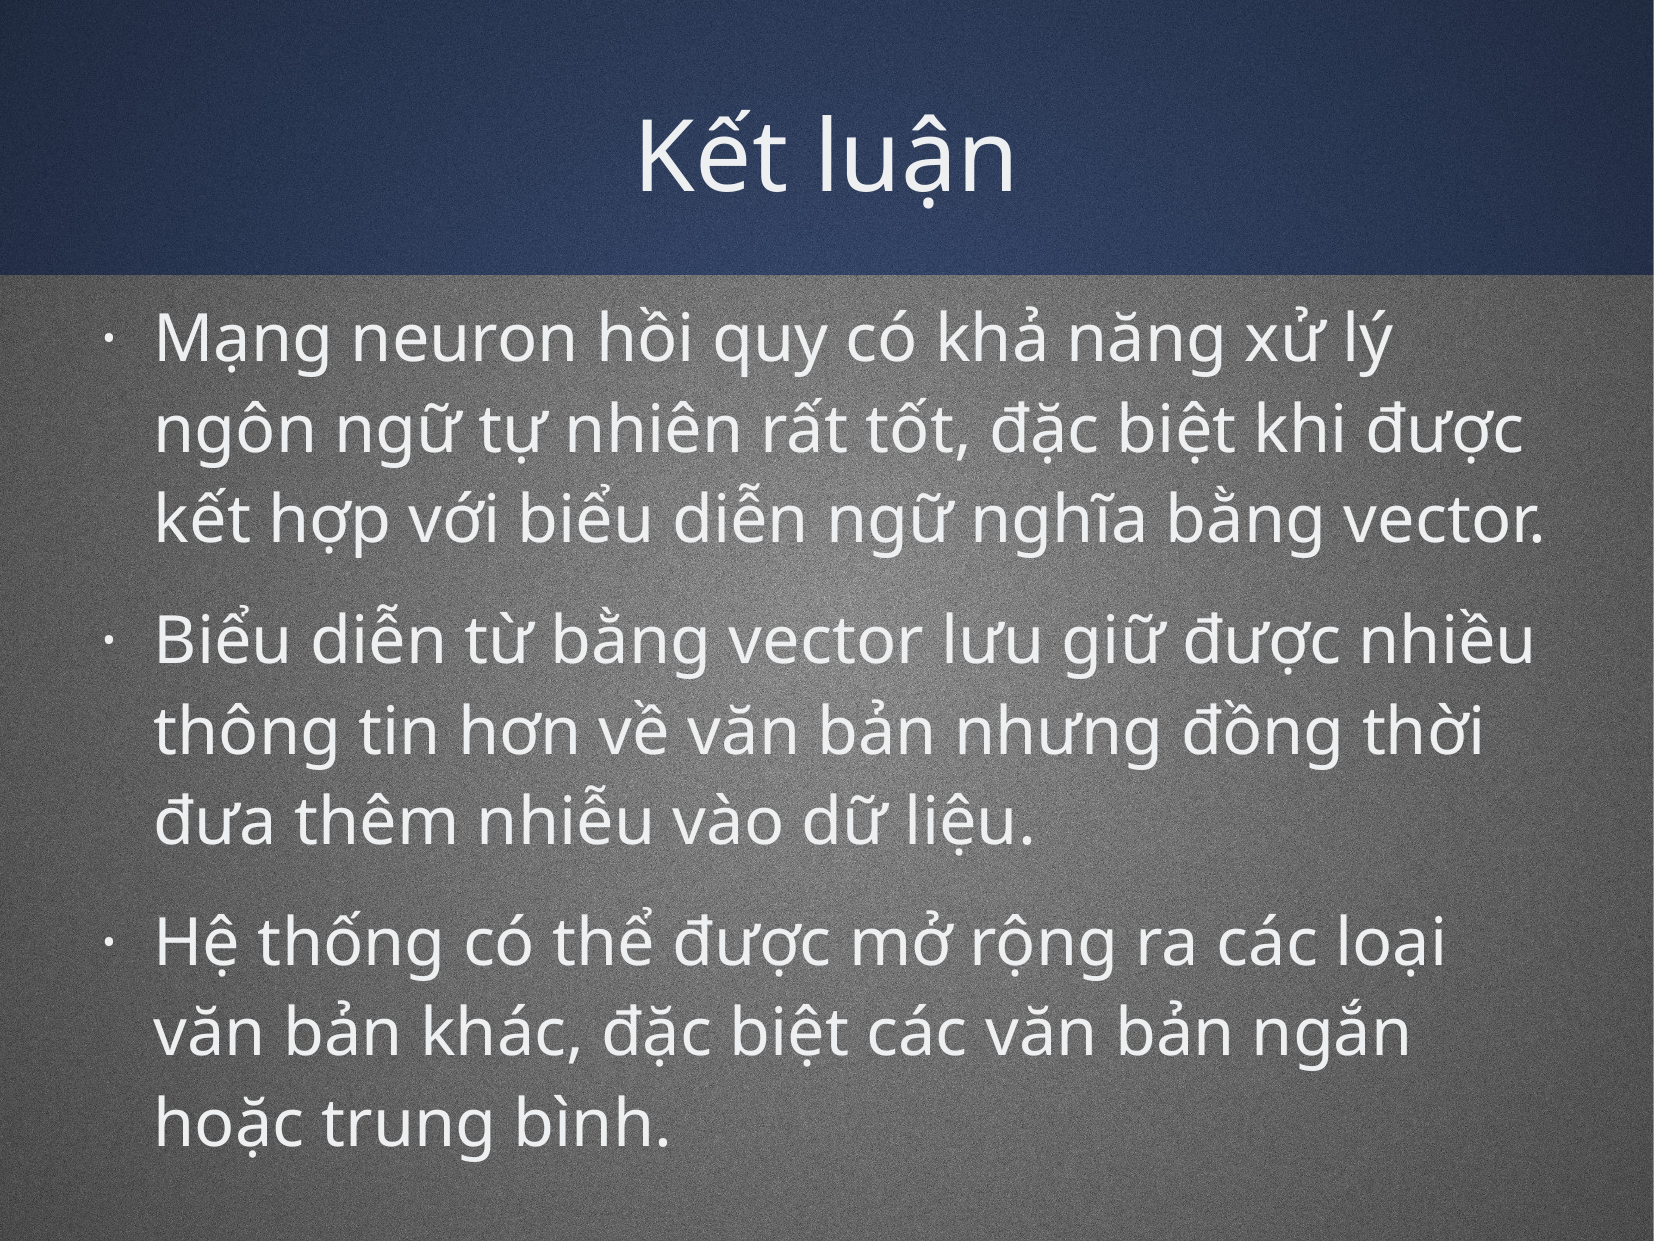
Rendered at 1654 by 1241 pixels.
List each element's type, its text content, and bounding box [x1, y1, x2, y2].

title Kết luận [82, 49, 1571, 257]
list Mạng neuron hồi quy có khả năng xử lý ngôn ngữ tự nhiên rất tốt, đặc biệt khi được kết hợp với biểu diễn ngữ nghĩa bằng vector. Biểu diễn từ bằng vector lưu giữ được nhiều thông tin hơn về văn bản nhưng đồng thời đưa thêm nhiễu vào dữ liệu. Hệ thống có thể được mở rộng ra các loại văn bản khác, đặc biệt các văn bản ngắn hoặc trung bình. [82, 290, 1571, 1123]
picture [0, 0, 1654, 1241]
